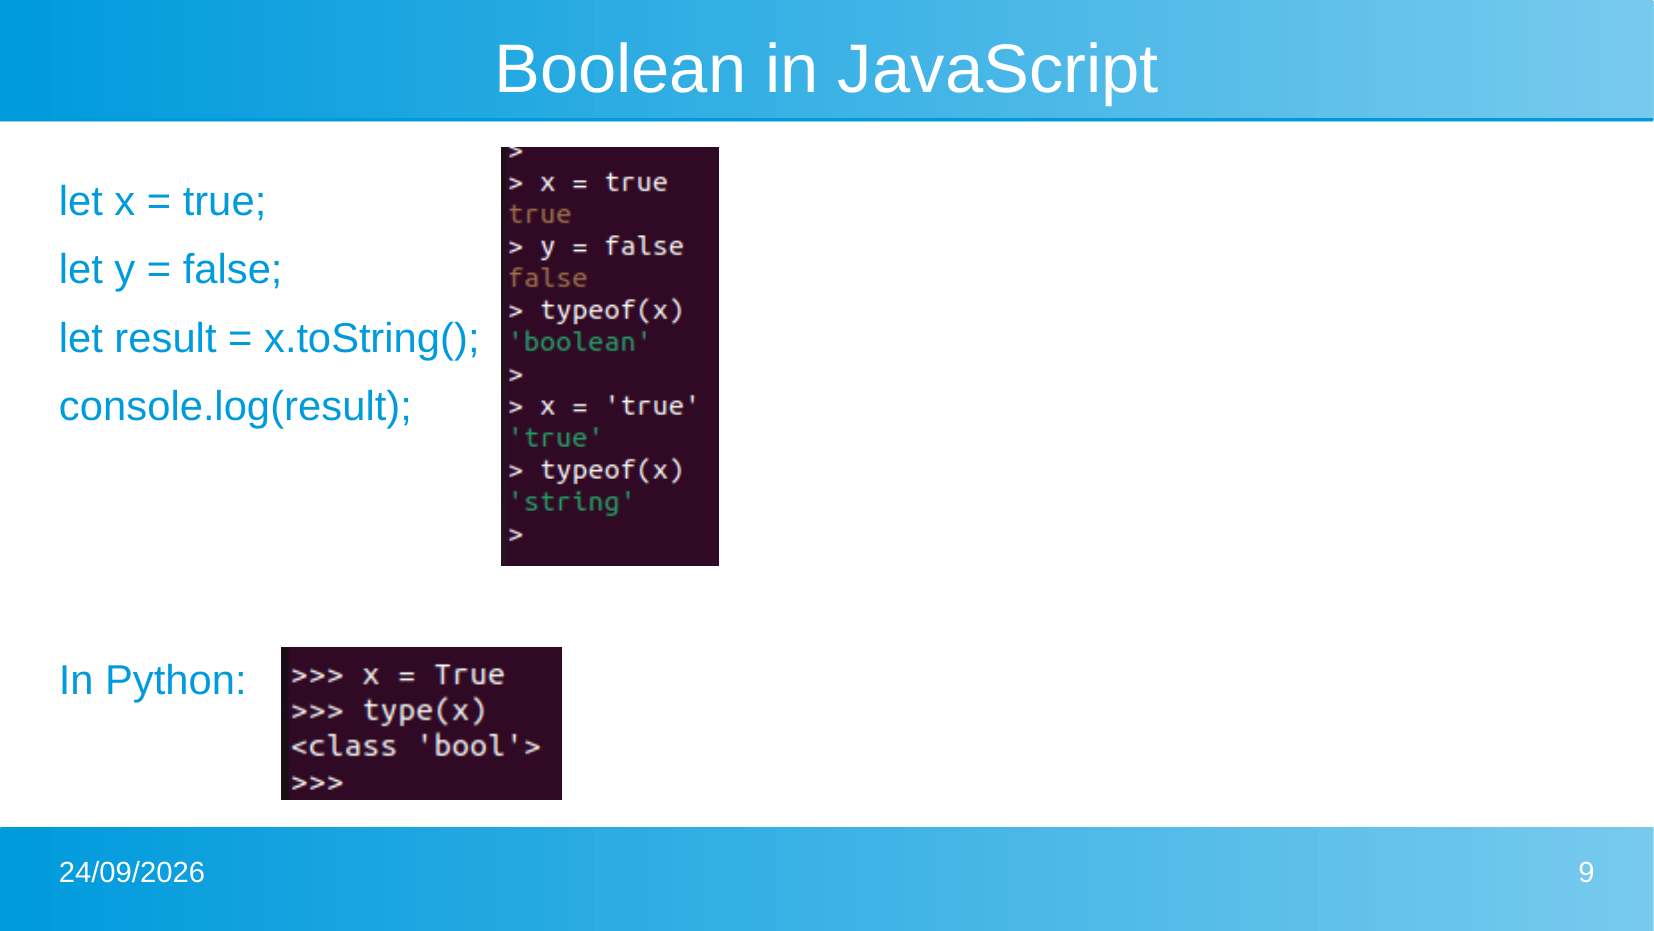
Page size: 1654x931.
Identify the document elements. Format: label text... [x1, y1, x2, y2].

picture [501, 147, 719, 566]
picture [281, 647, 562, 800]
title Boolean in JavaScript [59, 29, 1595, 108]
list let x = true; let y = false; let result = x.toString(); console.log(result); In Python: [59, 177, 1595, 768]
